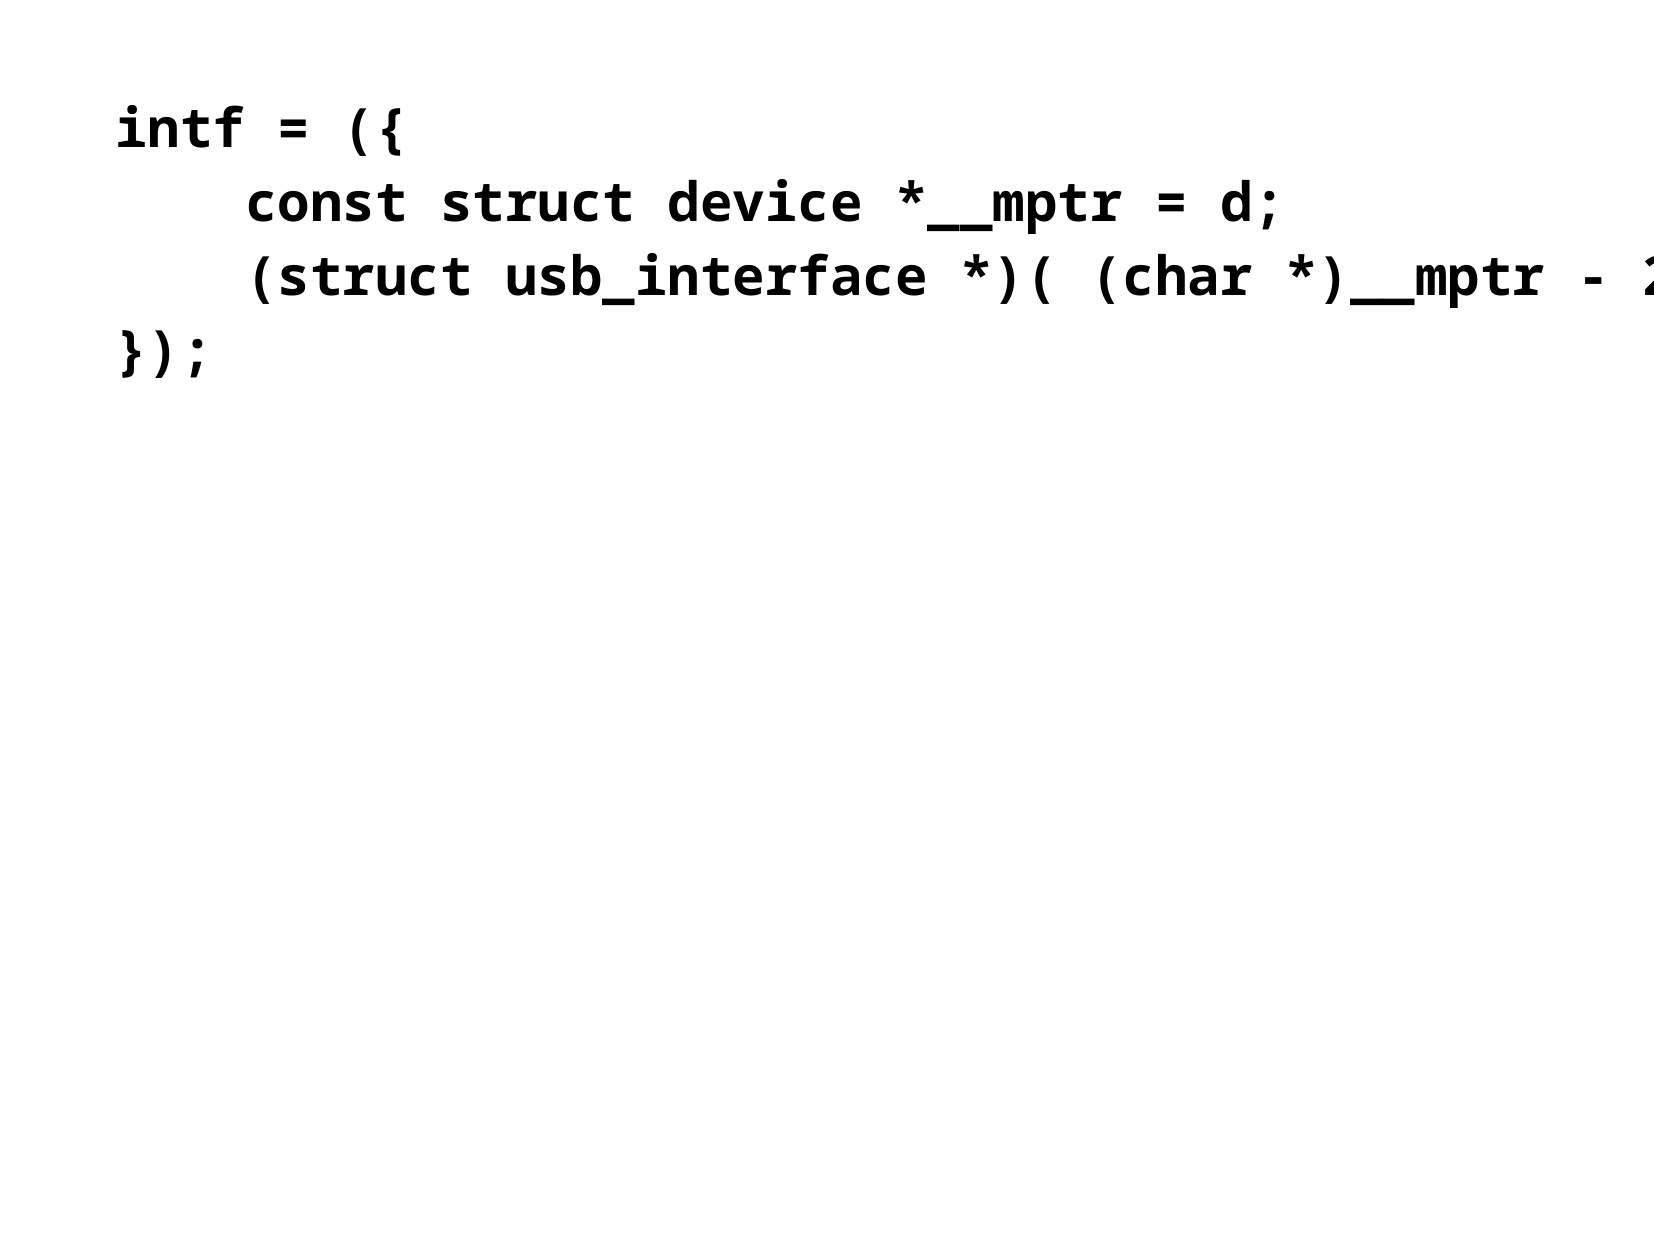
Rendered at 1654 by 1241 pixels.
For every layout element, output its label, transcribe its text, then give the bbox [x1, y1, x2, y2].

text_box intf = ({ const struct device *__mptr = d; (struct usb_interface *)( (char *)__mptr - 20)); }); [100, 82, 1548, 892]
